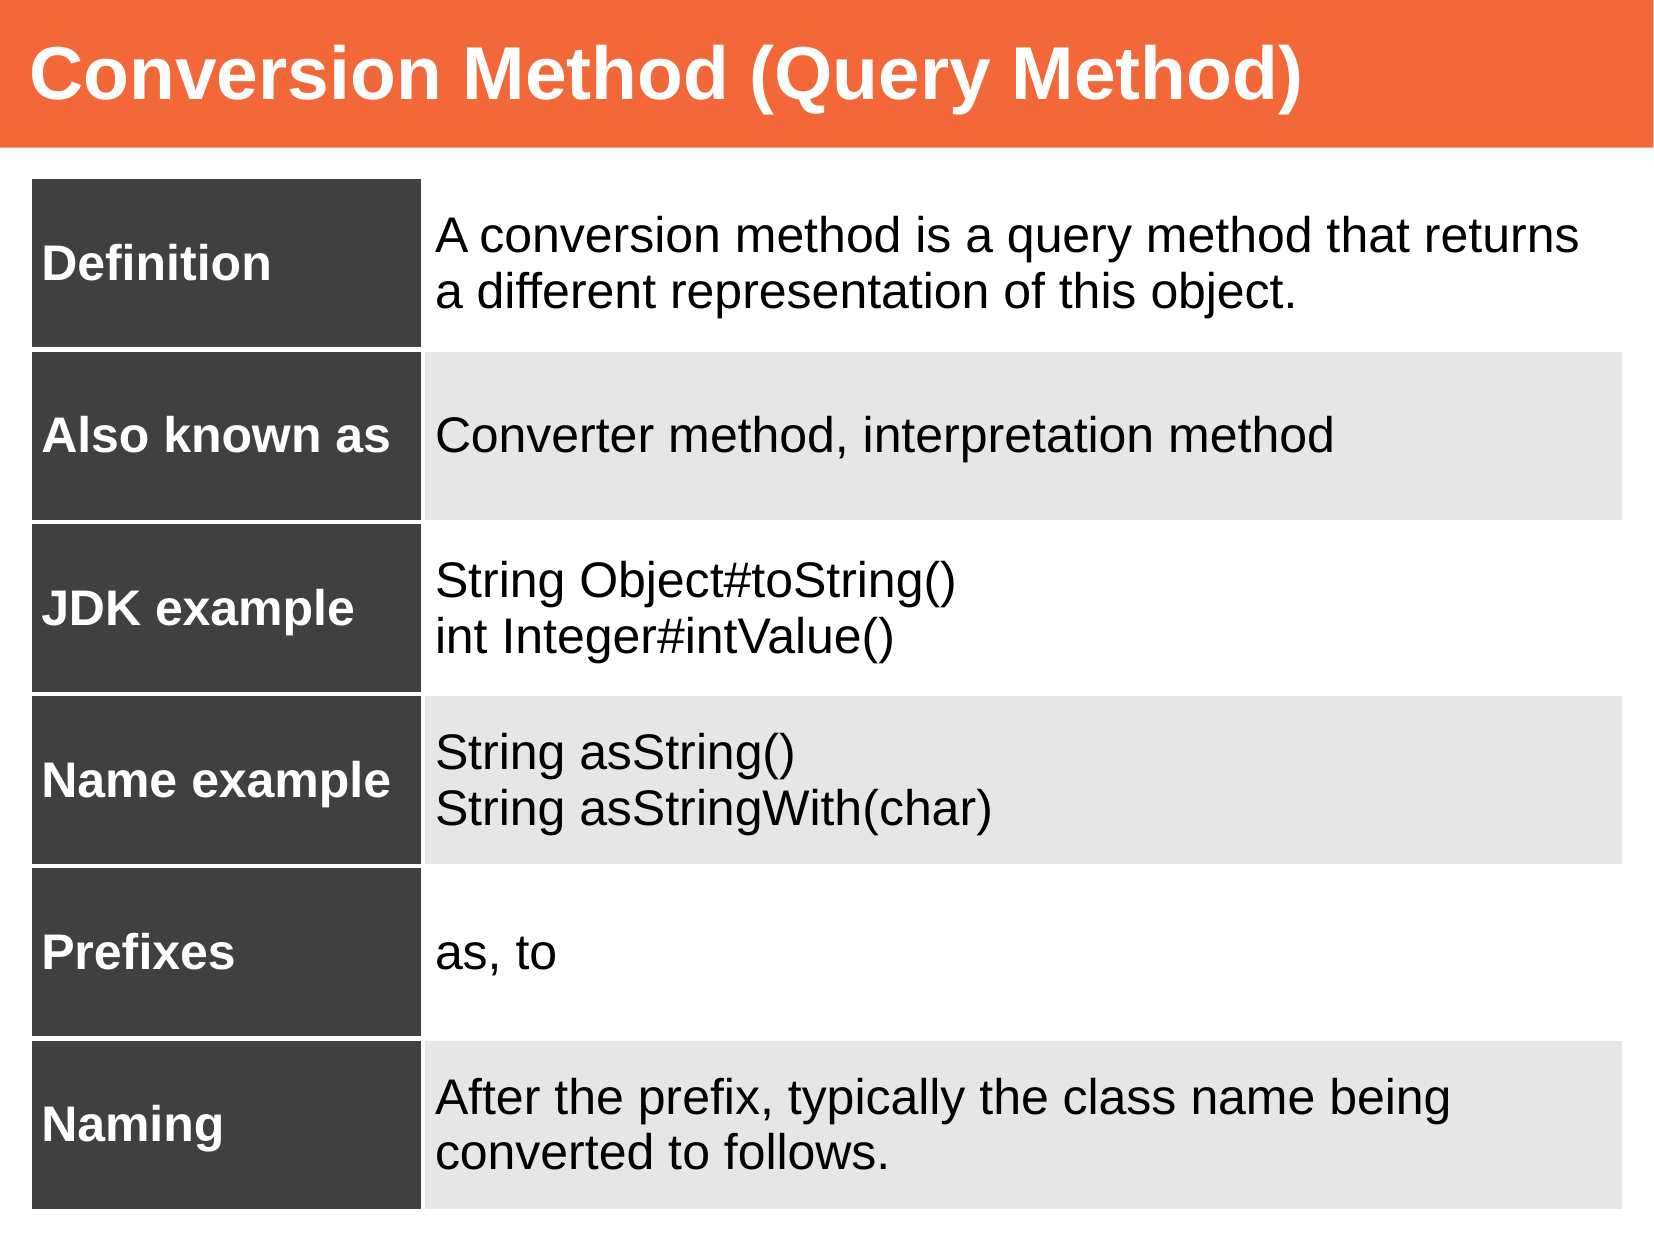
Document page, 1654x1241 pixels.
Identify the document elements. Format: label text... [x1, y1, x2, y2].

table_cell JDK example [32, 524, 421, 692]
table_cell Naming [32, 1041, 421, 1209]
table_cell String asString() String asStringWith(char) [425, 696, 1622, 864]
table_header Definition [32, 179, 421, 347]
table_cell Converter method, interpretation method [425, 352, 1622, 520]
table_cell String Object#toString() int Integer#intValue() [425, 524, 1622, 692]
table_cell as, to [425, 868, 1622, 1036]
table_cell After the prefix, typically the class name being converted to follows. [425, 1041, 1622, 1209]
table_cell Also known as [32, 352, 421, 520]
table_cell Prefixes [32, 868, 421, 1036]
title Conversion Method (Query Method) [0, 0, 1654, 148]
table_cell Name example [32, 696, 421, 864]
table_header A conversion method is a query method that returns a different representation of this object. [425, 179, 1622, 347]
